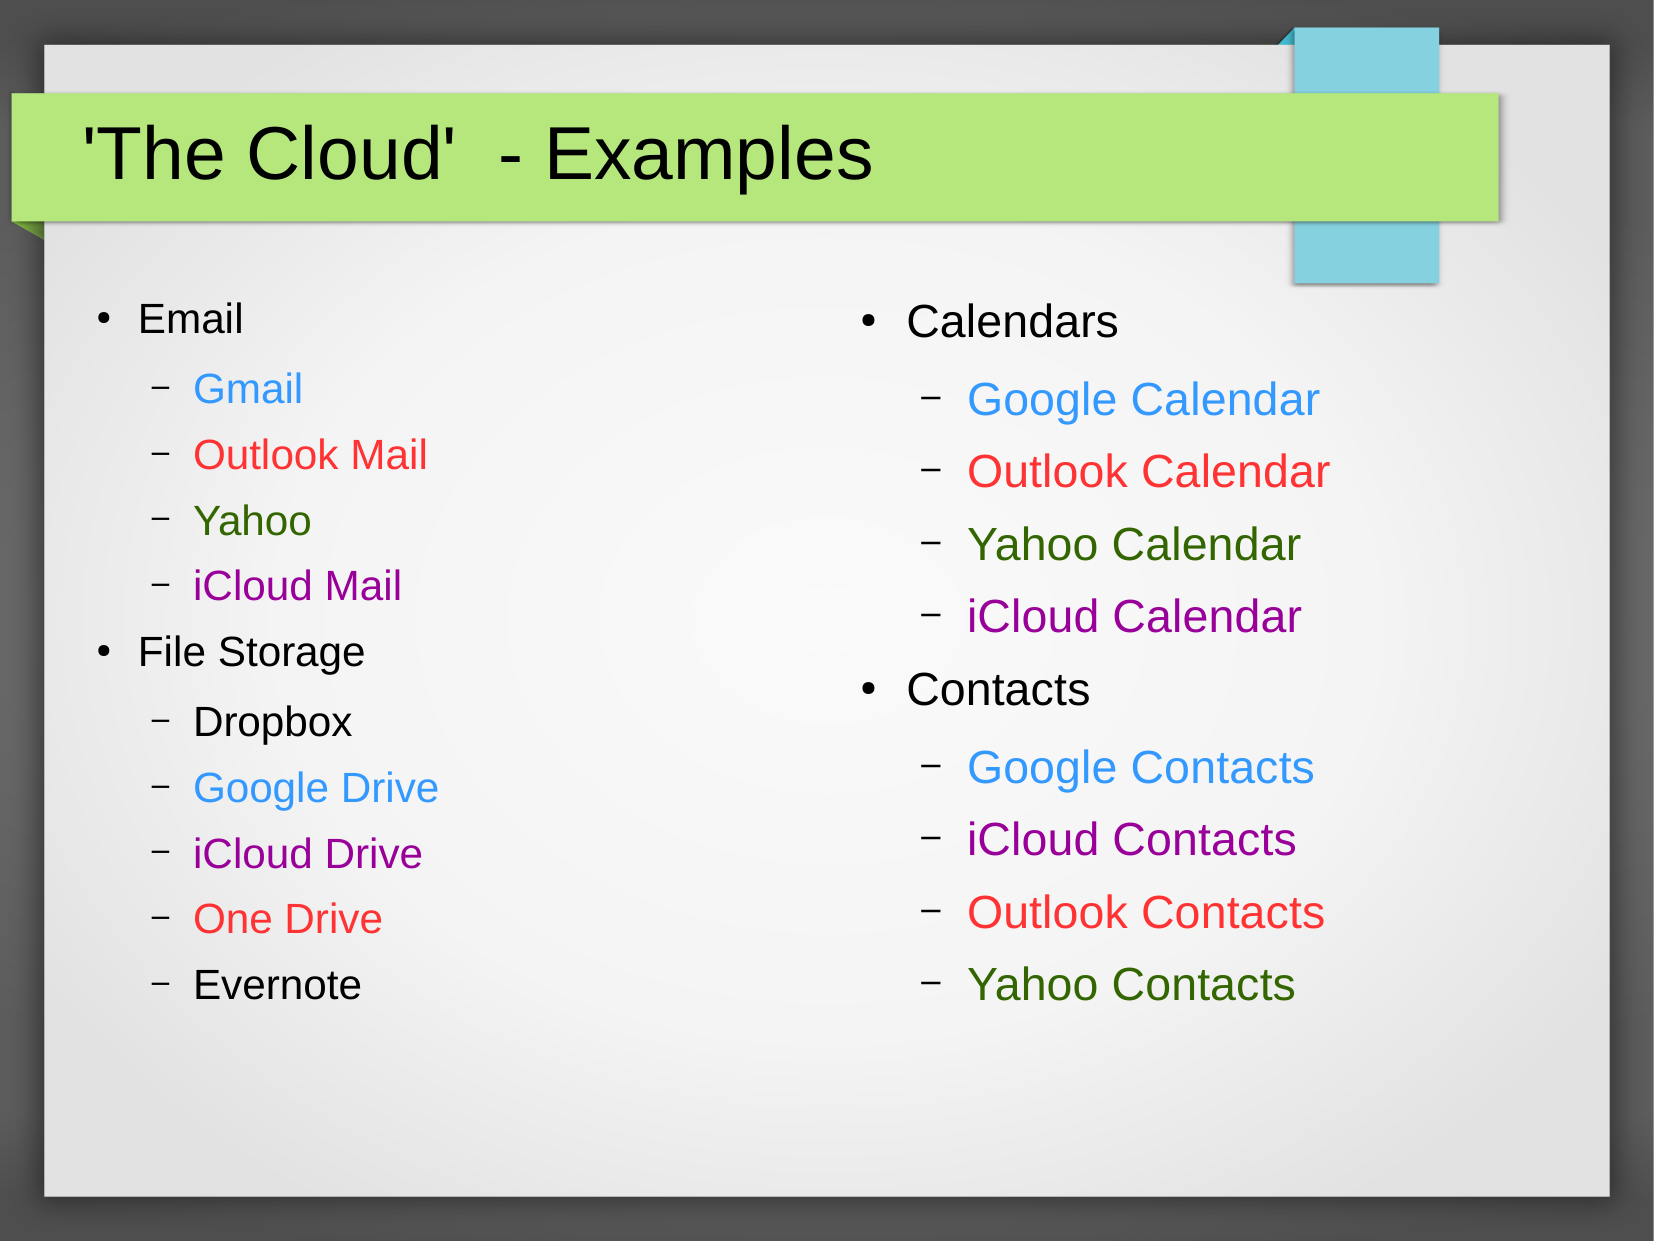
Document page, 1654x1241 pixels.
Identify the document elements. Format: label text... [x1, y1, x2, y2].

picture [0, 0, 1654, 1241]
list Email Gmail Outlook Mail Yahoo iCloud Mail File Storage Dropbox Google Drive iCloud Drive One Drive Evernote [82, 295, 809, 1015]
title 'The Cloud' - Examples [82, 94, 1264, 213]
list Calendars Google Calendar Outlook Calendar Yahoo Calendar iCloud Calendar Contacts Google Contacts iCloud Contacts Outlook Contacts Yahoo Contacts [845, 295, 1572, 1015]
